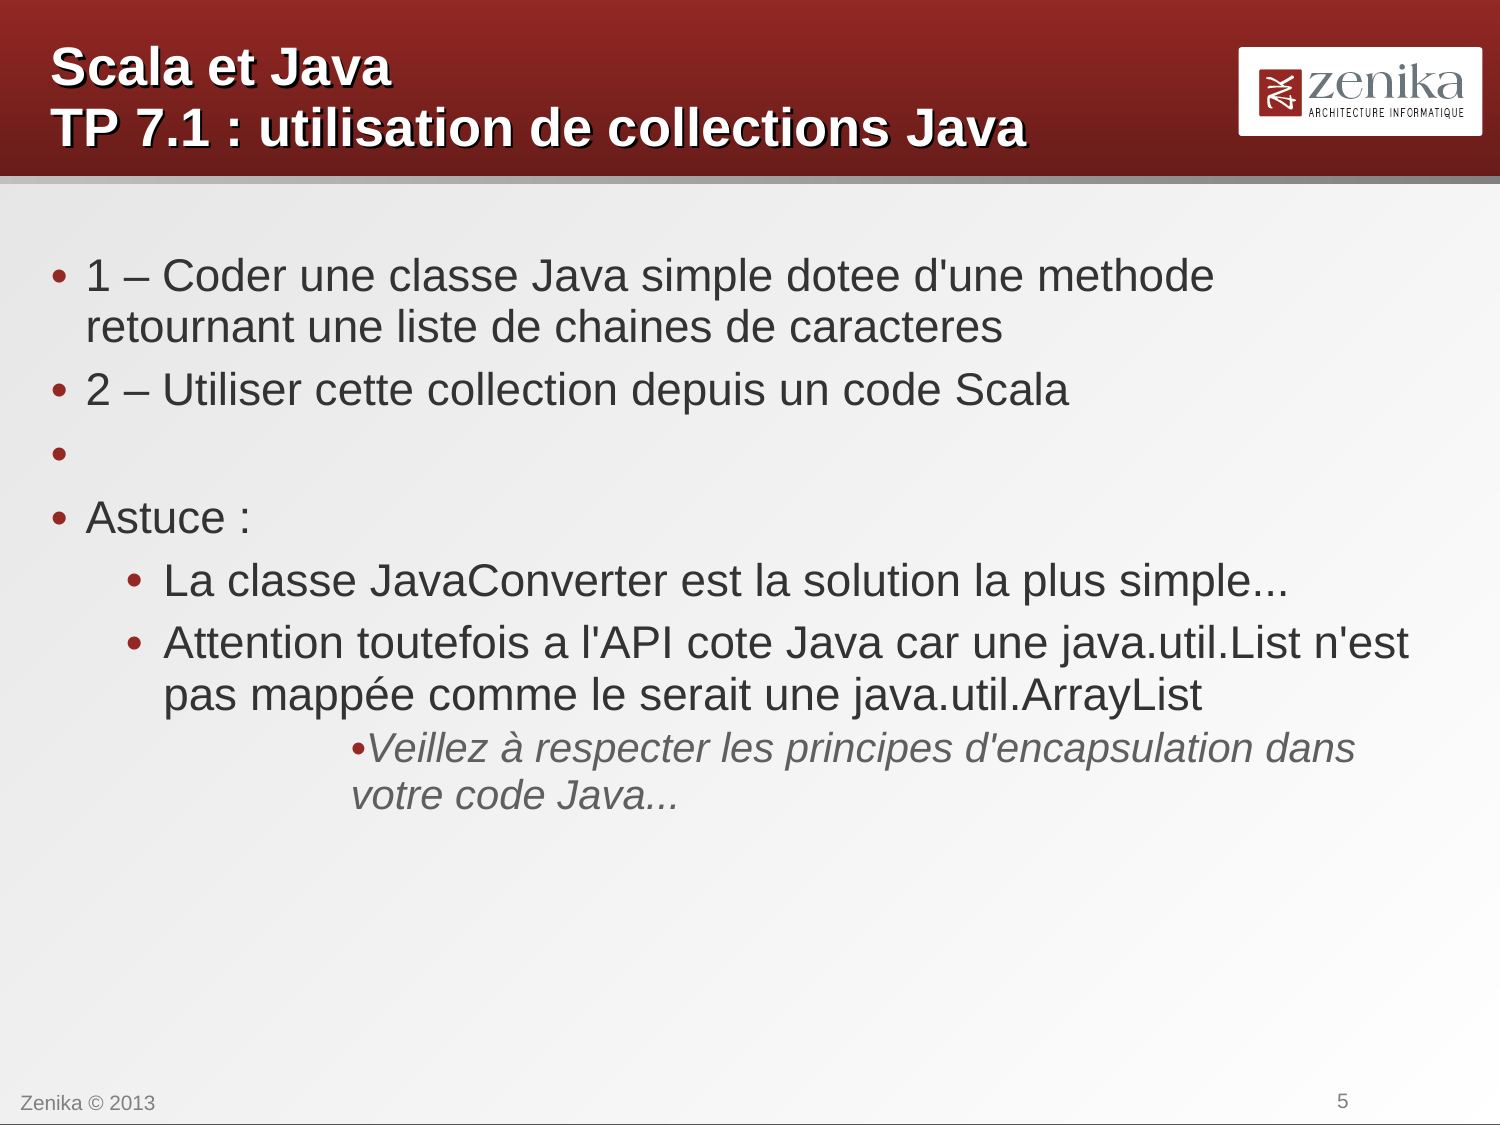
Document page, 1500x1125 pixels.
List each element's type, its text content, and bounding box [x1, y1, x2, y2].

list 1 – Coder une classe Java simple dotee d'une methode retournant une liste de chaines de caracteres 2 – Utiliser cette collection depuis un code Scala Astuce : La classe JavaConverter est la solution la plus simple... Attention toutefois a l'API cote Java car une java.util.List n'est pas mappée comme le serait une java.util.ArrayList Veillez à respecter les principes d'encapsulation dans votre code Java... [50, 249, 1435, 1079]
picture [1257, 58, 1464, 125]
title Scala et Java TP 7.1 : utilisation de collections Java [50, 15, 1206, 180]
